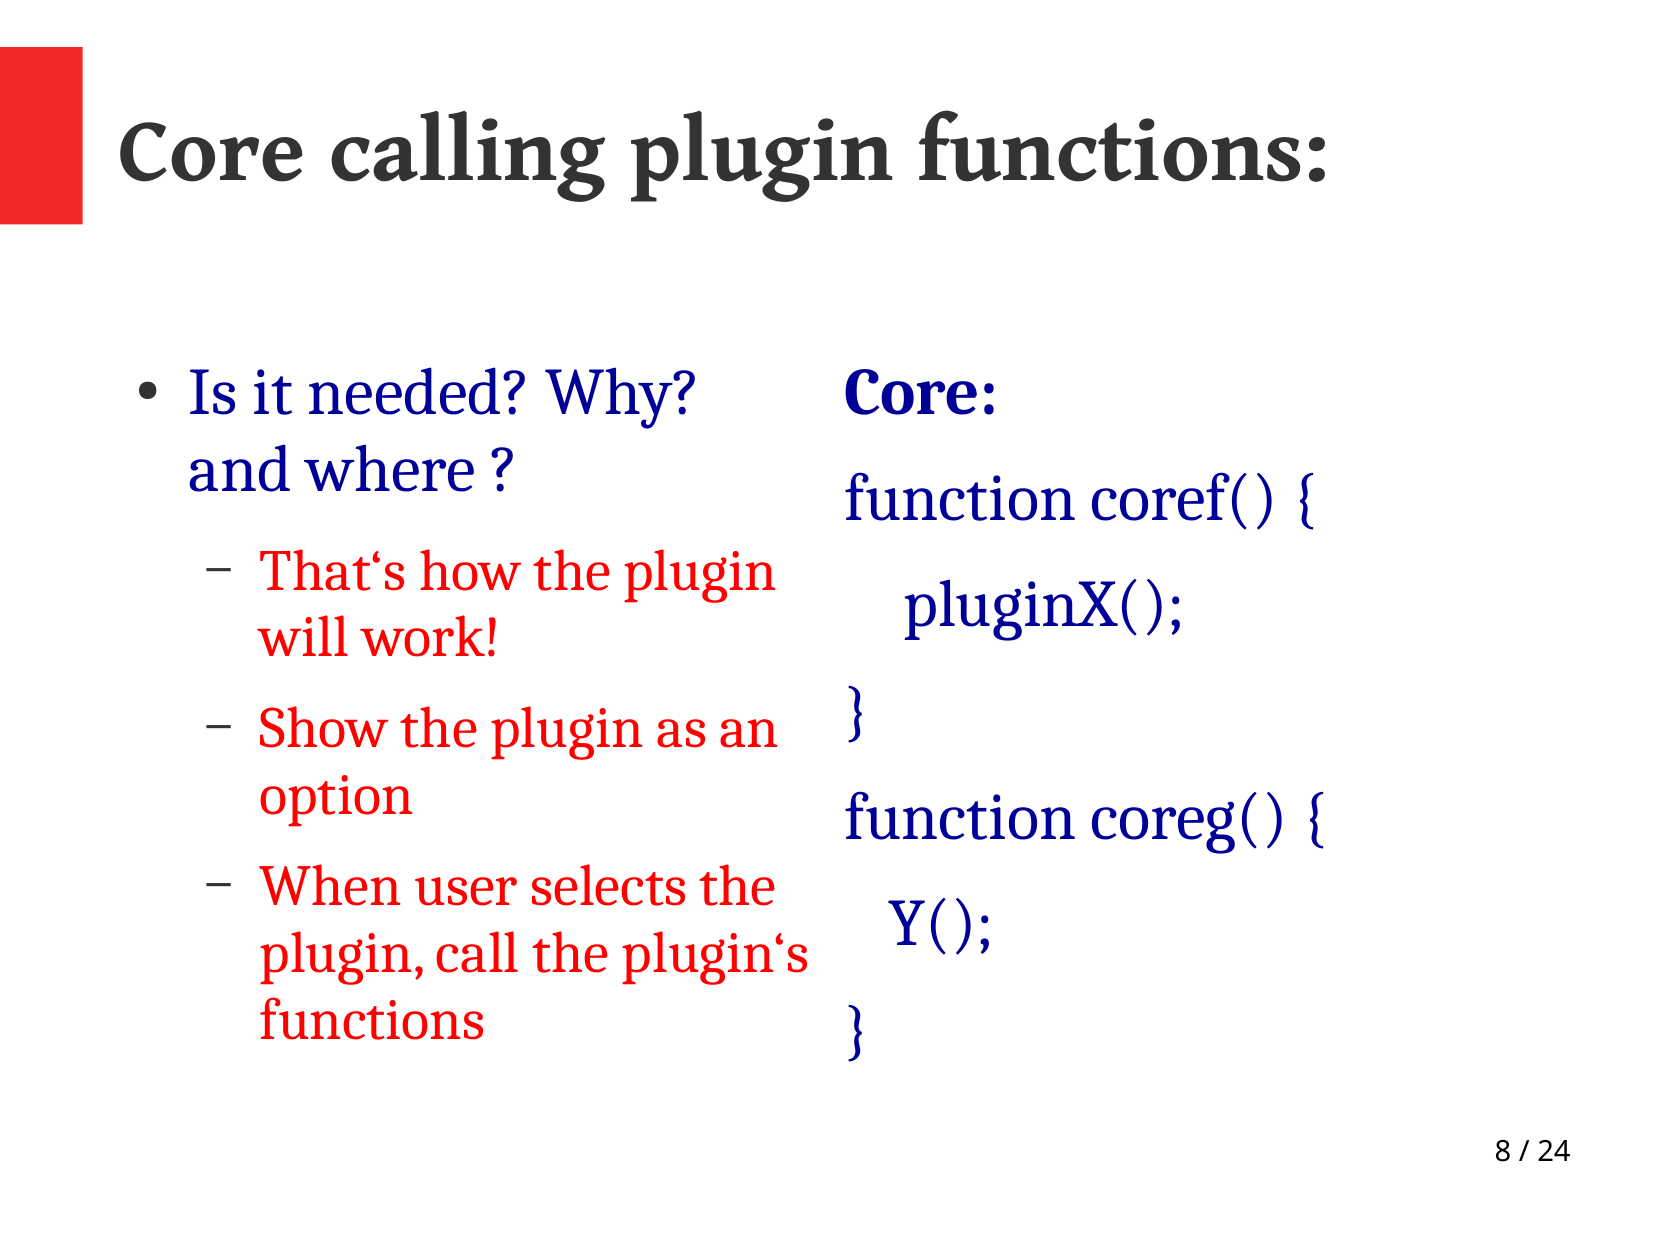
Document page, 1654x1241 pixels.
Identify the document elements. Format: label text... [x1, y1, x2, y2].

title Core calling plugin functions: [118, 49, 1571, 257]
list Is it needed? Why? and where ? That‘s how the plugin will work! Show the plugin as an option When user selects the plugin, call the plugin‘s functions [118, 354, 810, 1074]
list Core: function coref() { pluginX(); } function coreg() { Y(); } [844, 354, 1536, 1074]
